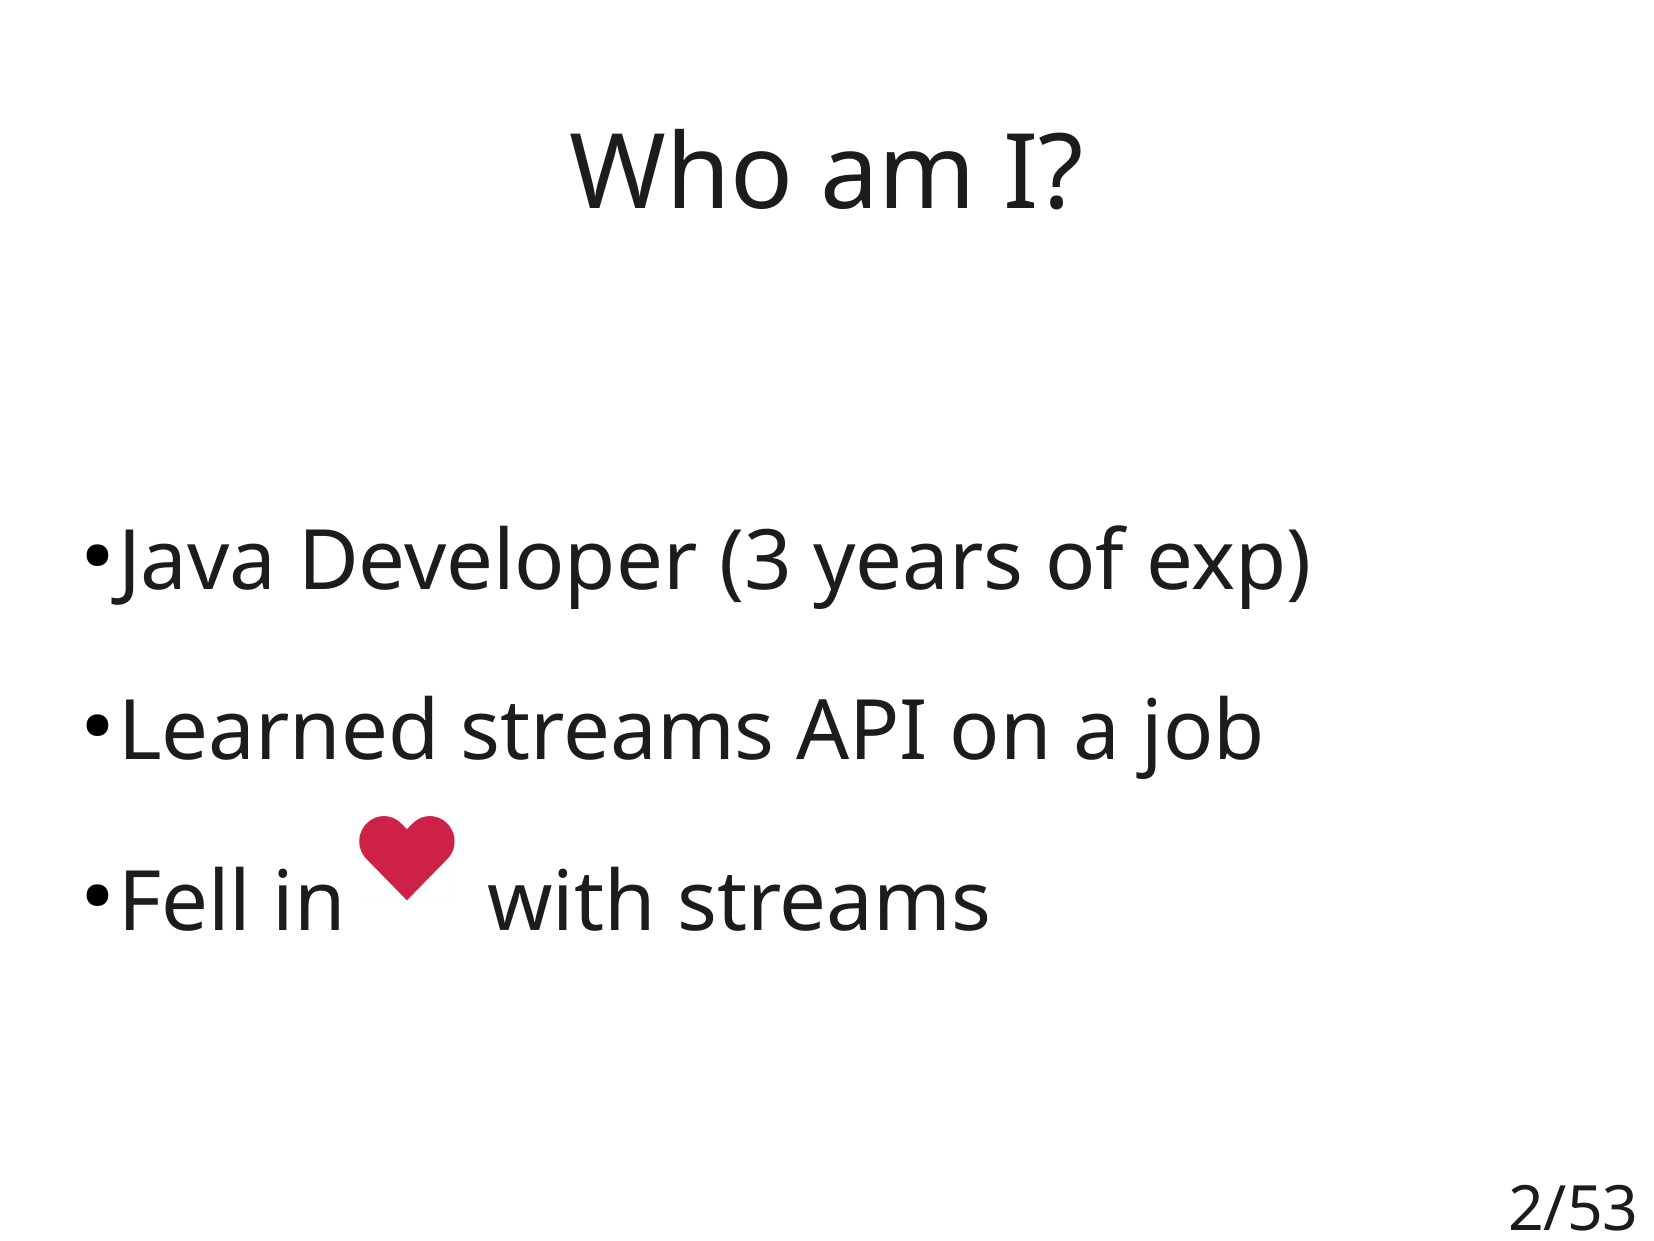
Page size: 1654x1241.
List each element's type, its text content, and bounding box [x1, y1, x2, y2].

title Who am I? [82, 64, 1571, 272]
picture [358, 814, 455, 902]
subtitle Java Developer (3 years of exp) Learned streams API on a job Fell in with streams [82, 290, 1571, 1109]
text_box <numer>/53 [1071, 1155, 1654, 1241]
